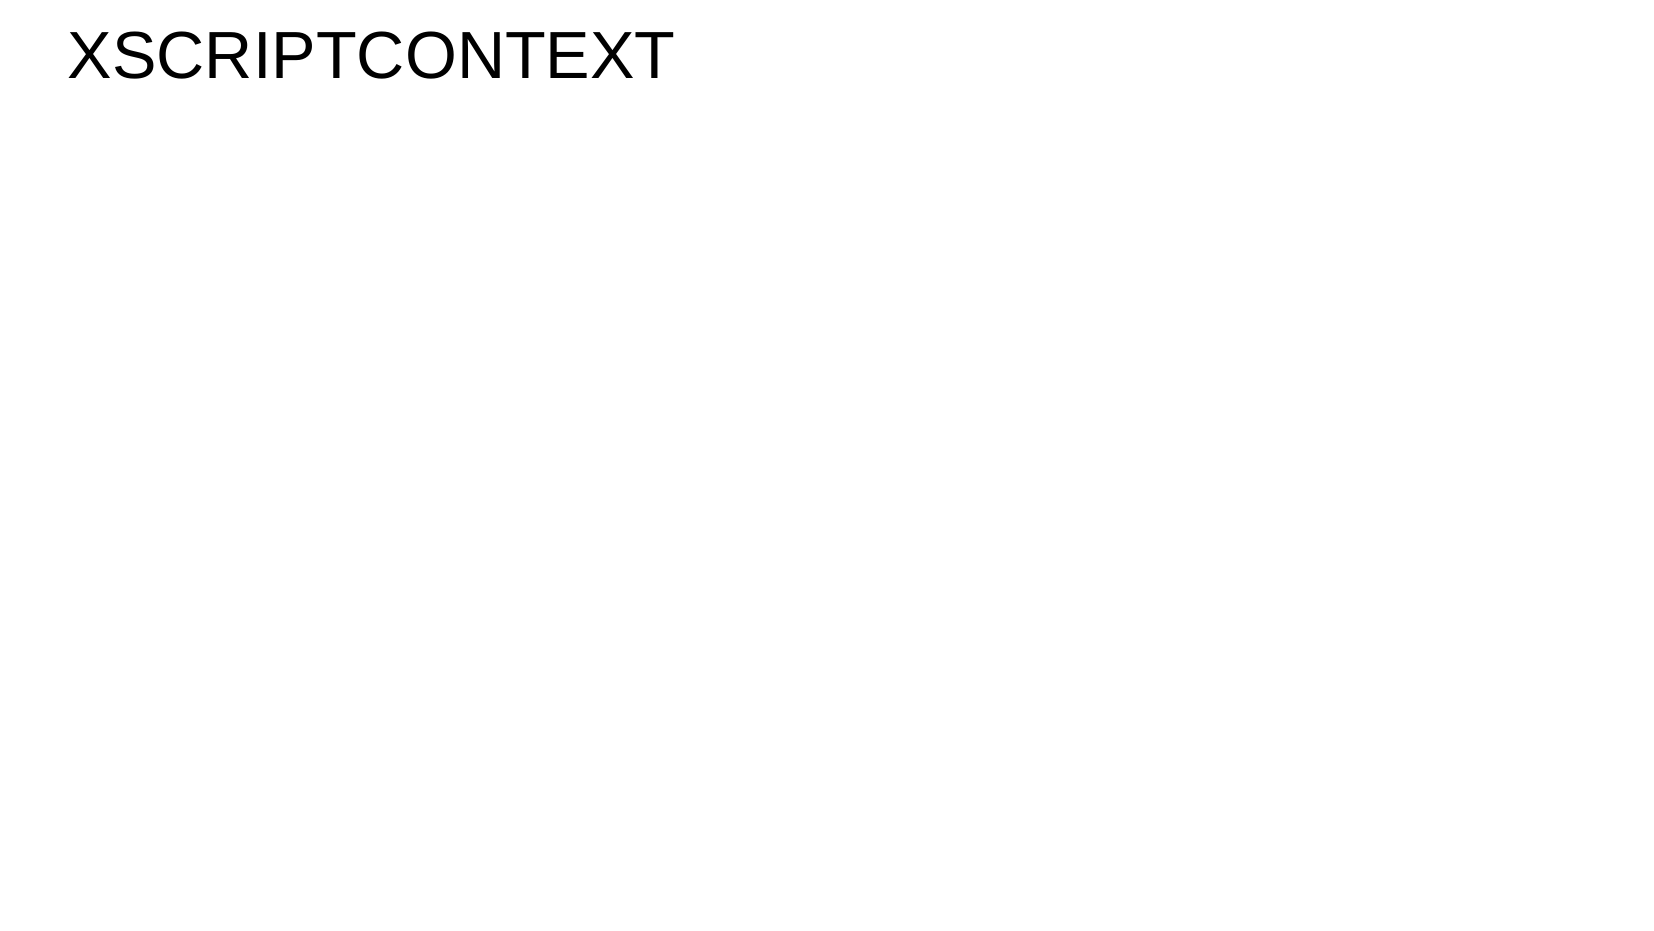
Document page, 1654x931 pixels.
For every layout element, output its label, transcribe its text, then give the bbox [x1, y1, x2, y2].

subtitle XSCRIPTCONTEXT [67, 17, 1557, 172]
